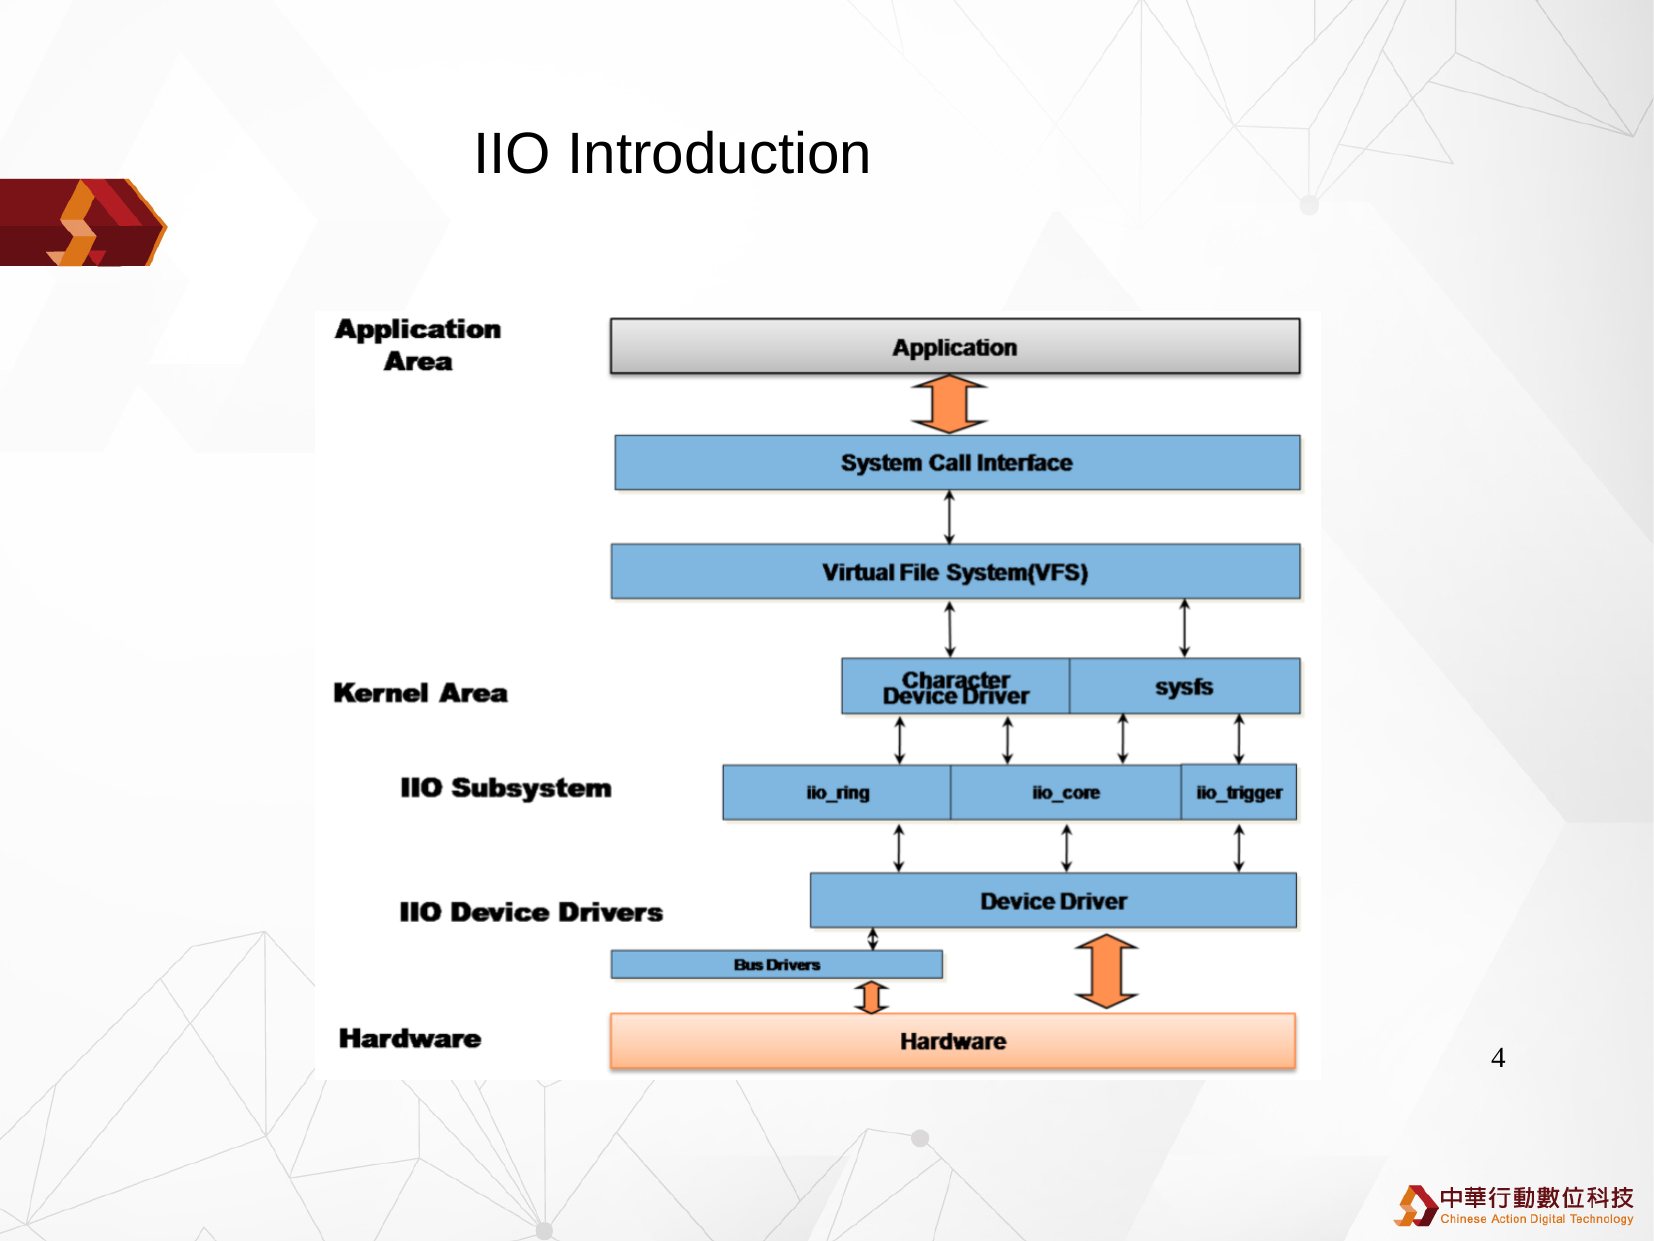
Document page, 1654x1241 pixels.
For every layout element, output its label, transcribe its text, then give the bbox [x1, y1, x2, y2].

picture [0, 0, 1654, 1241]
title IIO Introduction [82, 94, 1264, 213]
